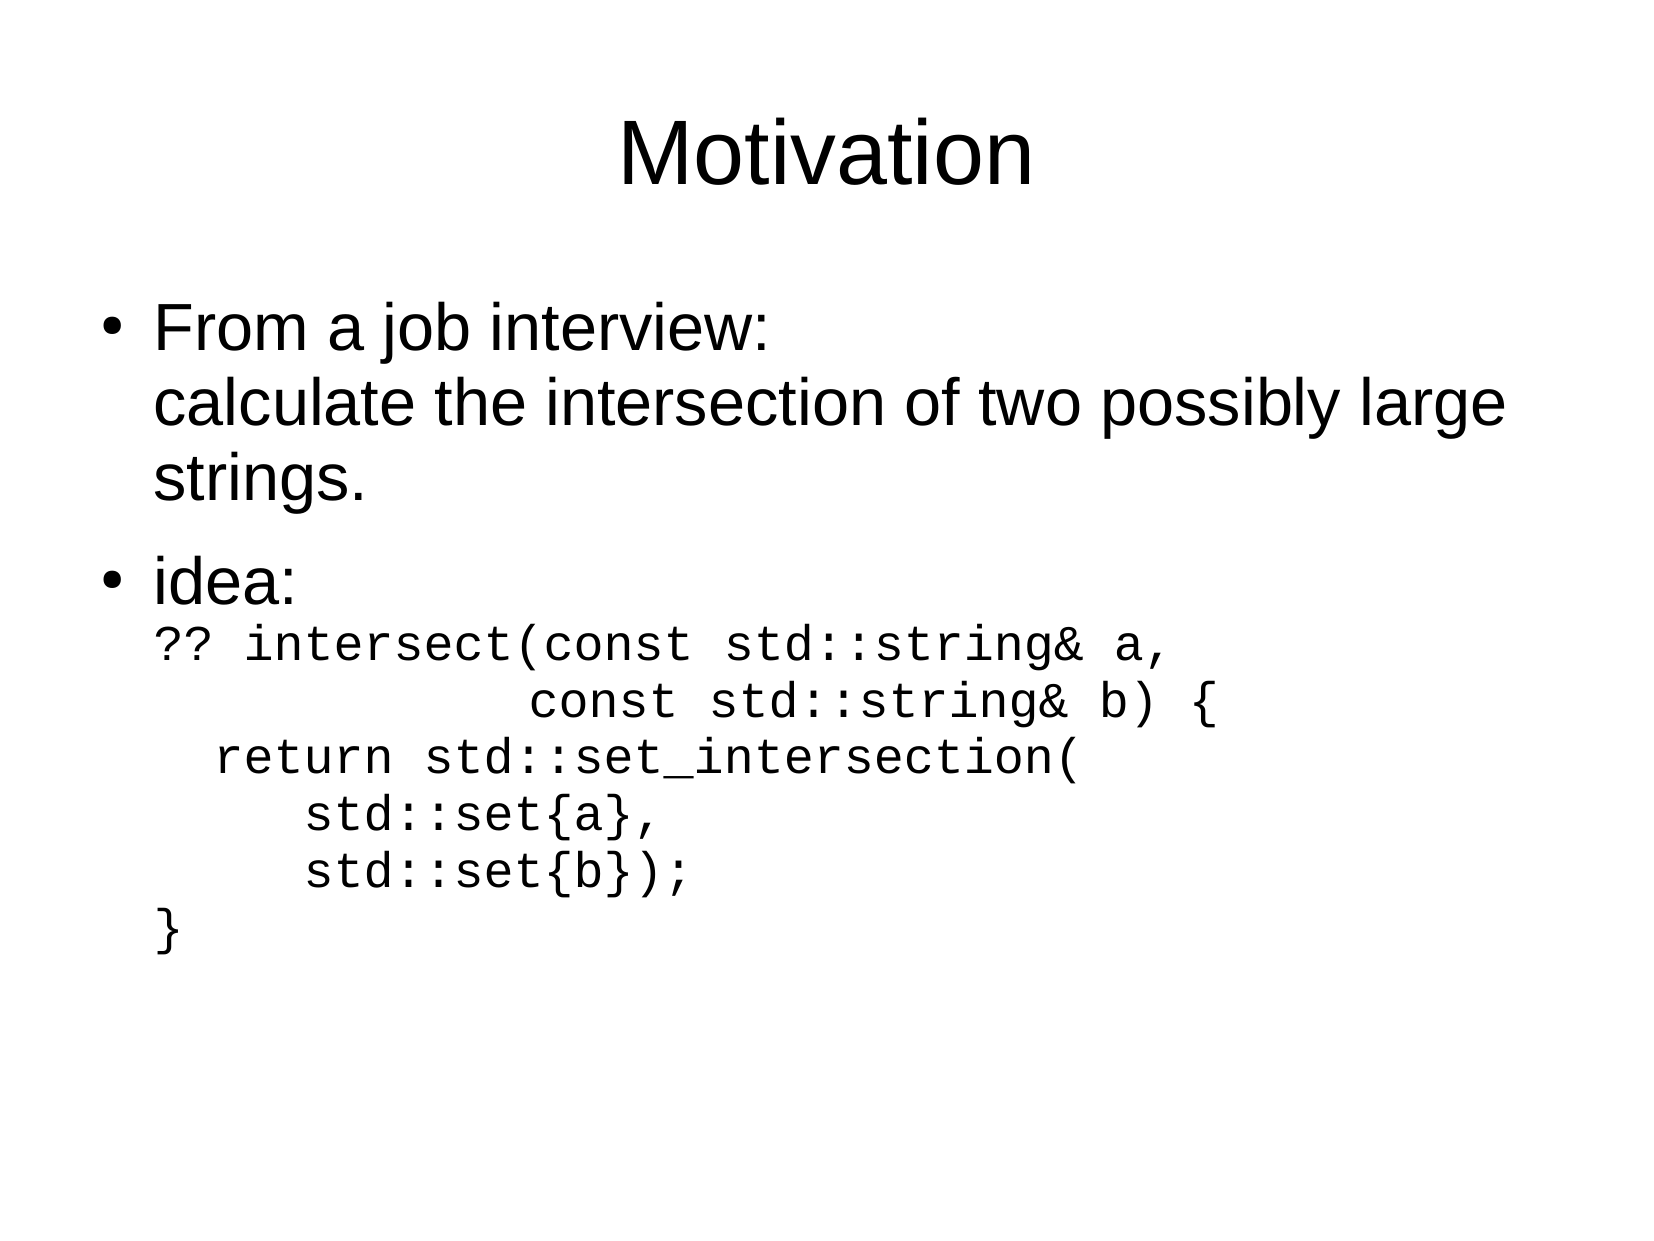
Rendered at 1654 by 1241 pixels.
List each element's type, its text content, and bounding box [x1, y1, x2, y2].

list From a job interview: calculate the intersection of two possibly large strings. idea: ?? intersect(const std::string& a, const std::string& b) { return std::set_intersection( std::set{a}, std::set{b}); } [82, 290, 1571, 1010]
title Motivation [82, 49, 1571, 257]
